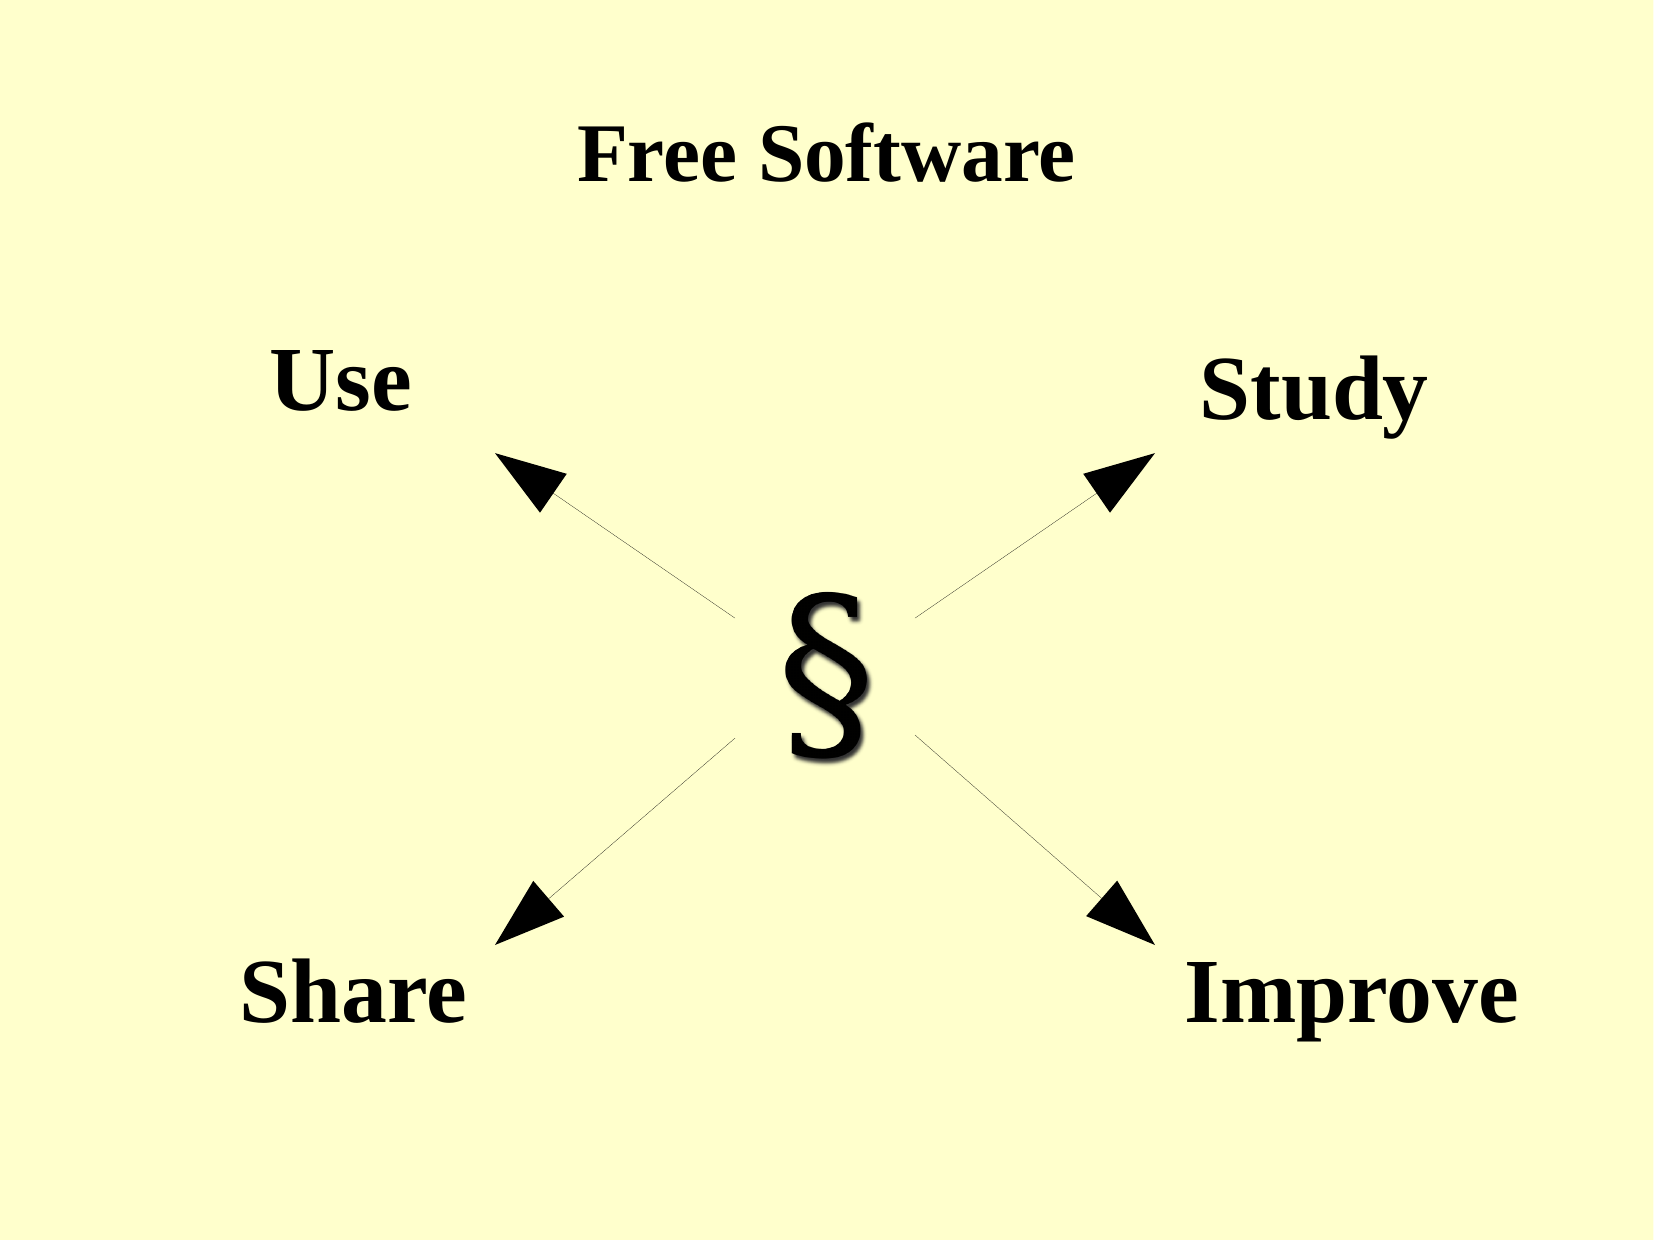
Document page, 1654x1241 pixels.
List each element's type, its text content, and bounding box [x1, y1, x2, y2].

text_box Share [225, 933, 496, 1051]
text_box Improve [1170, 933, 1546, 1051]
title Free Software [82, 49, 1571, 257]
text_box Use [255, 321, 436, 439]
text_box Study [1185, 330, 1456, 447]
picture [763, 588, 891, 769]
